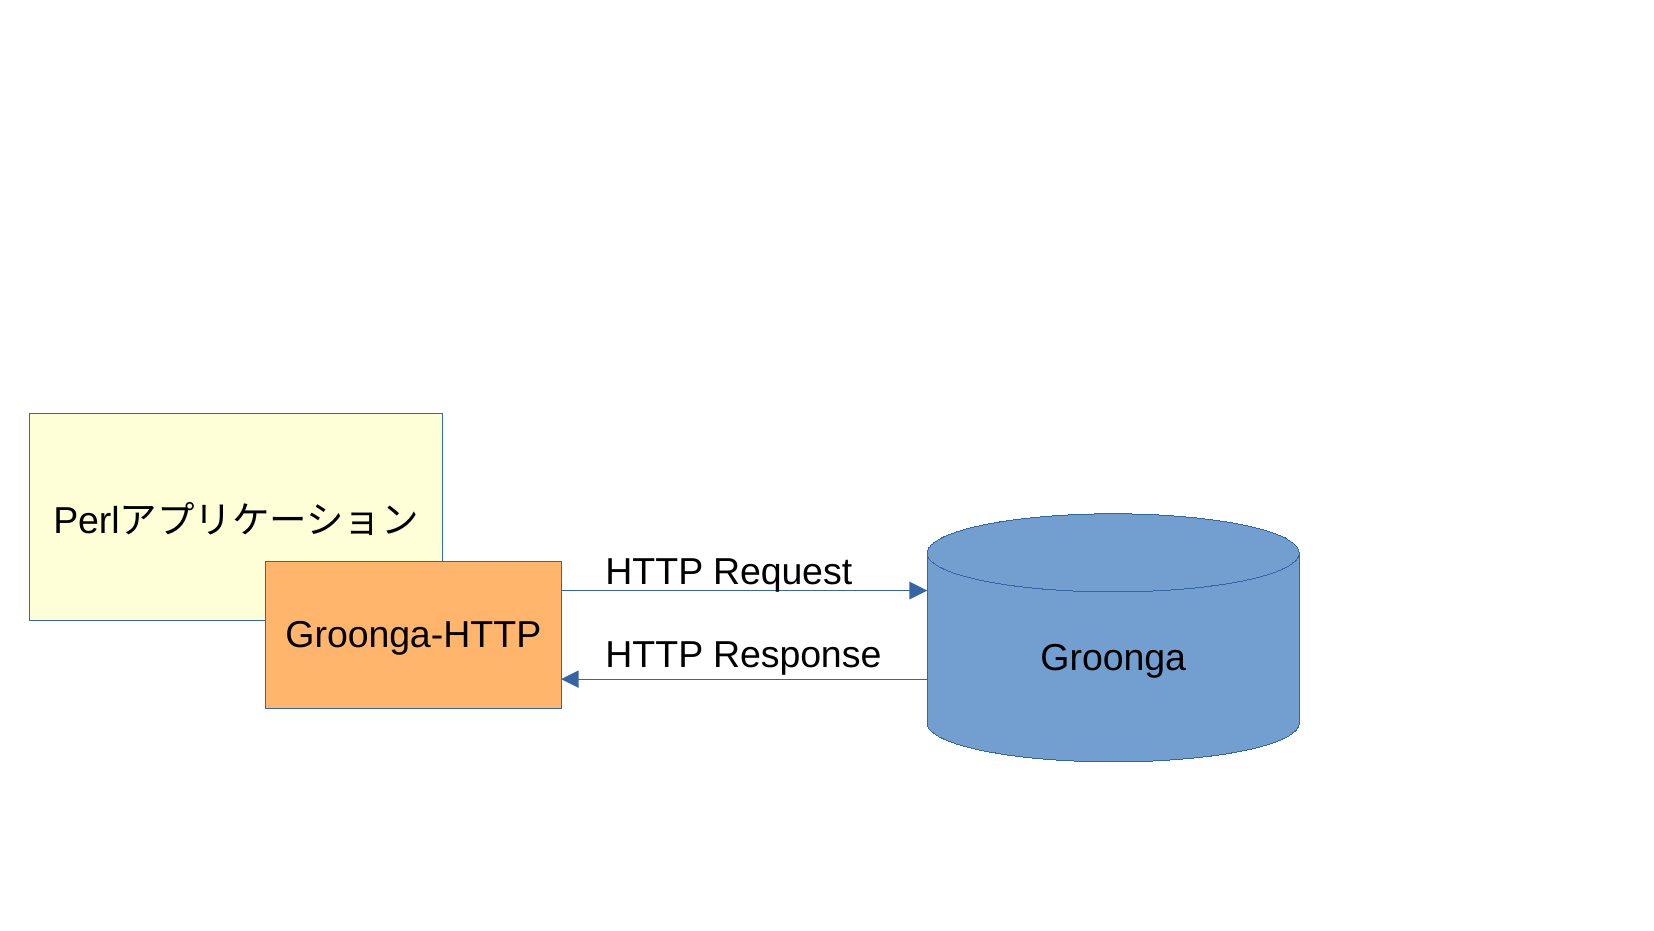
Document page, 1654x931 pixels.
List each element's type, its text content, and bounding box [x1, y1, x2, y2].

text_box HTTP Request [590, 543, 886, 603]
text_box Perlアプリケーション [29, 413, 443, 621]
text_box HTTP Response [590, 625, 916, 725]
text_box Groonga-HTTP [265, 561, 562, 709]
text_box Groonga [927, 513, 1300, 762]
